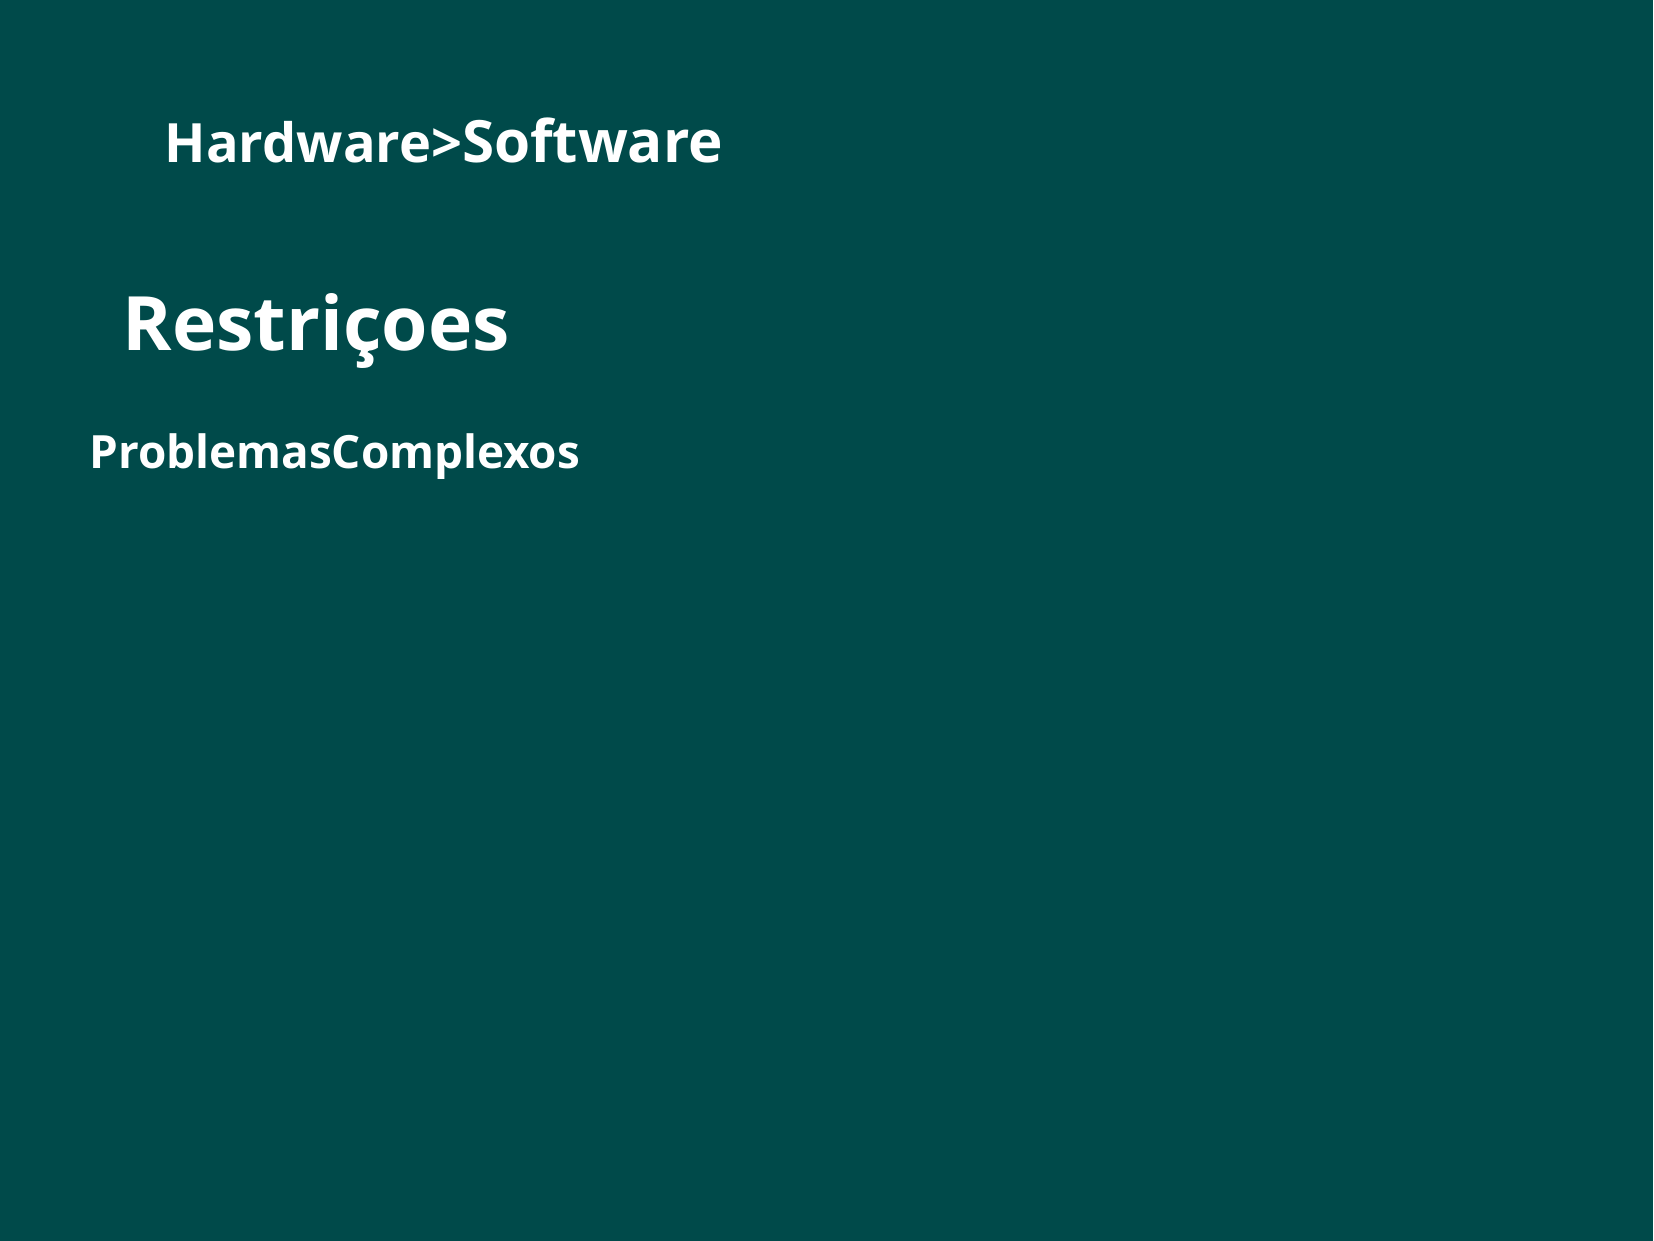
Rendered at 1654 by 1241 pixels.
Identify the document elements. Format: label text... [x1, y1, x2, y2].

text_box Restriçoes [108, 262, 526, 362]
text_box Hardware>Software [150, 93, 717, 174]
text_box ProblemasComplexos [75, 412, 577, 479]
